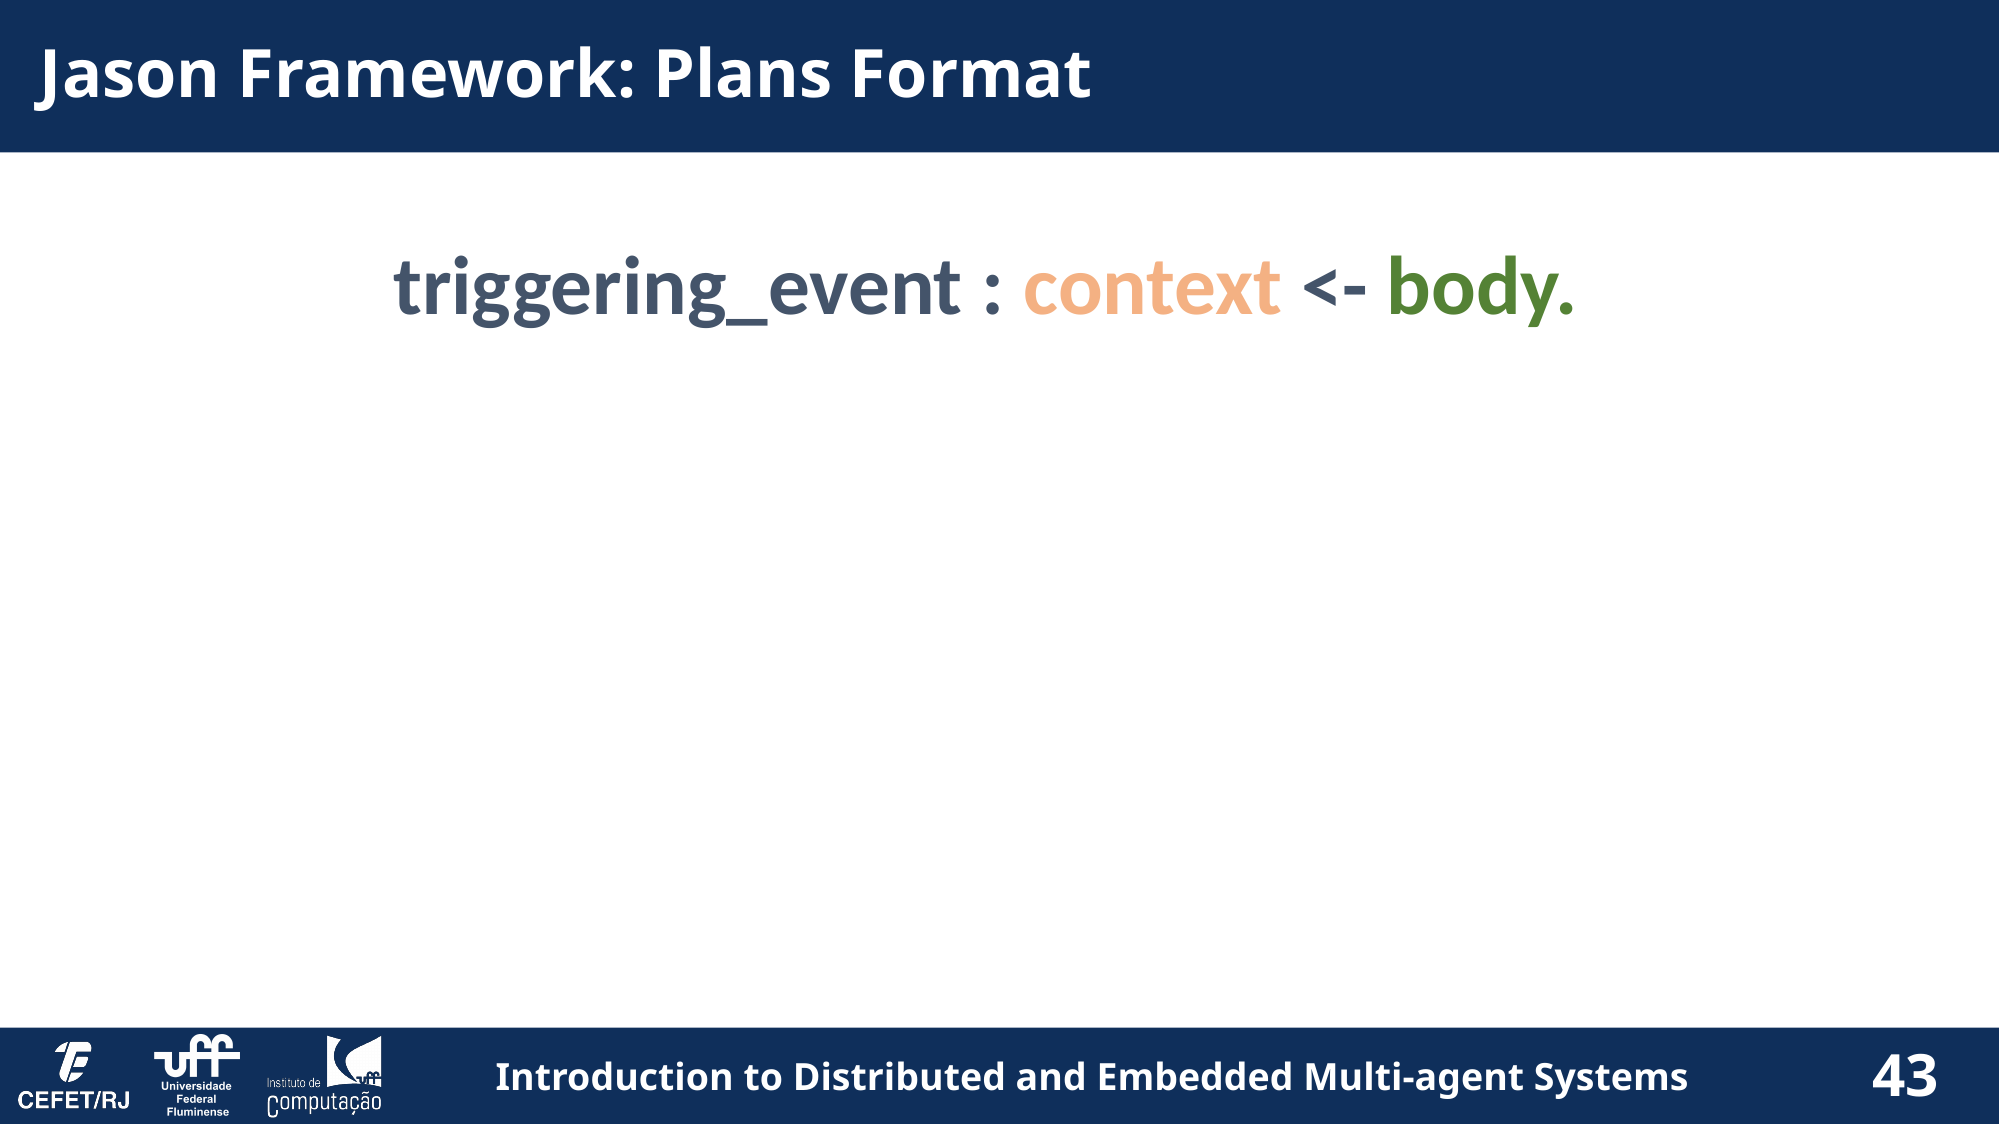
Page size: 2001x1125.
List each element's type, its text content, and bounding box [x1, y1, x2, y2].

picture [153, 1033, 241, 1121]
picture [18, 1021, 129, 1125]
picture [265, 1033, 383, 1118]
text_box Jason Framework: Plans Format [25, 23, 1999, 119]
text_box triggering_event : context <- body. [94, 224, 1896, 339]
